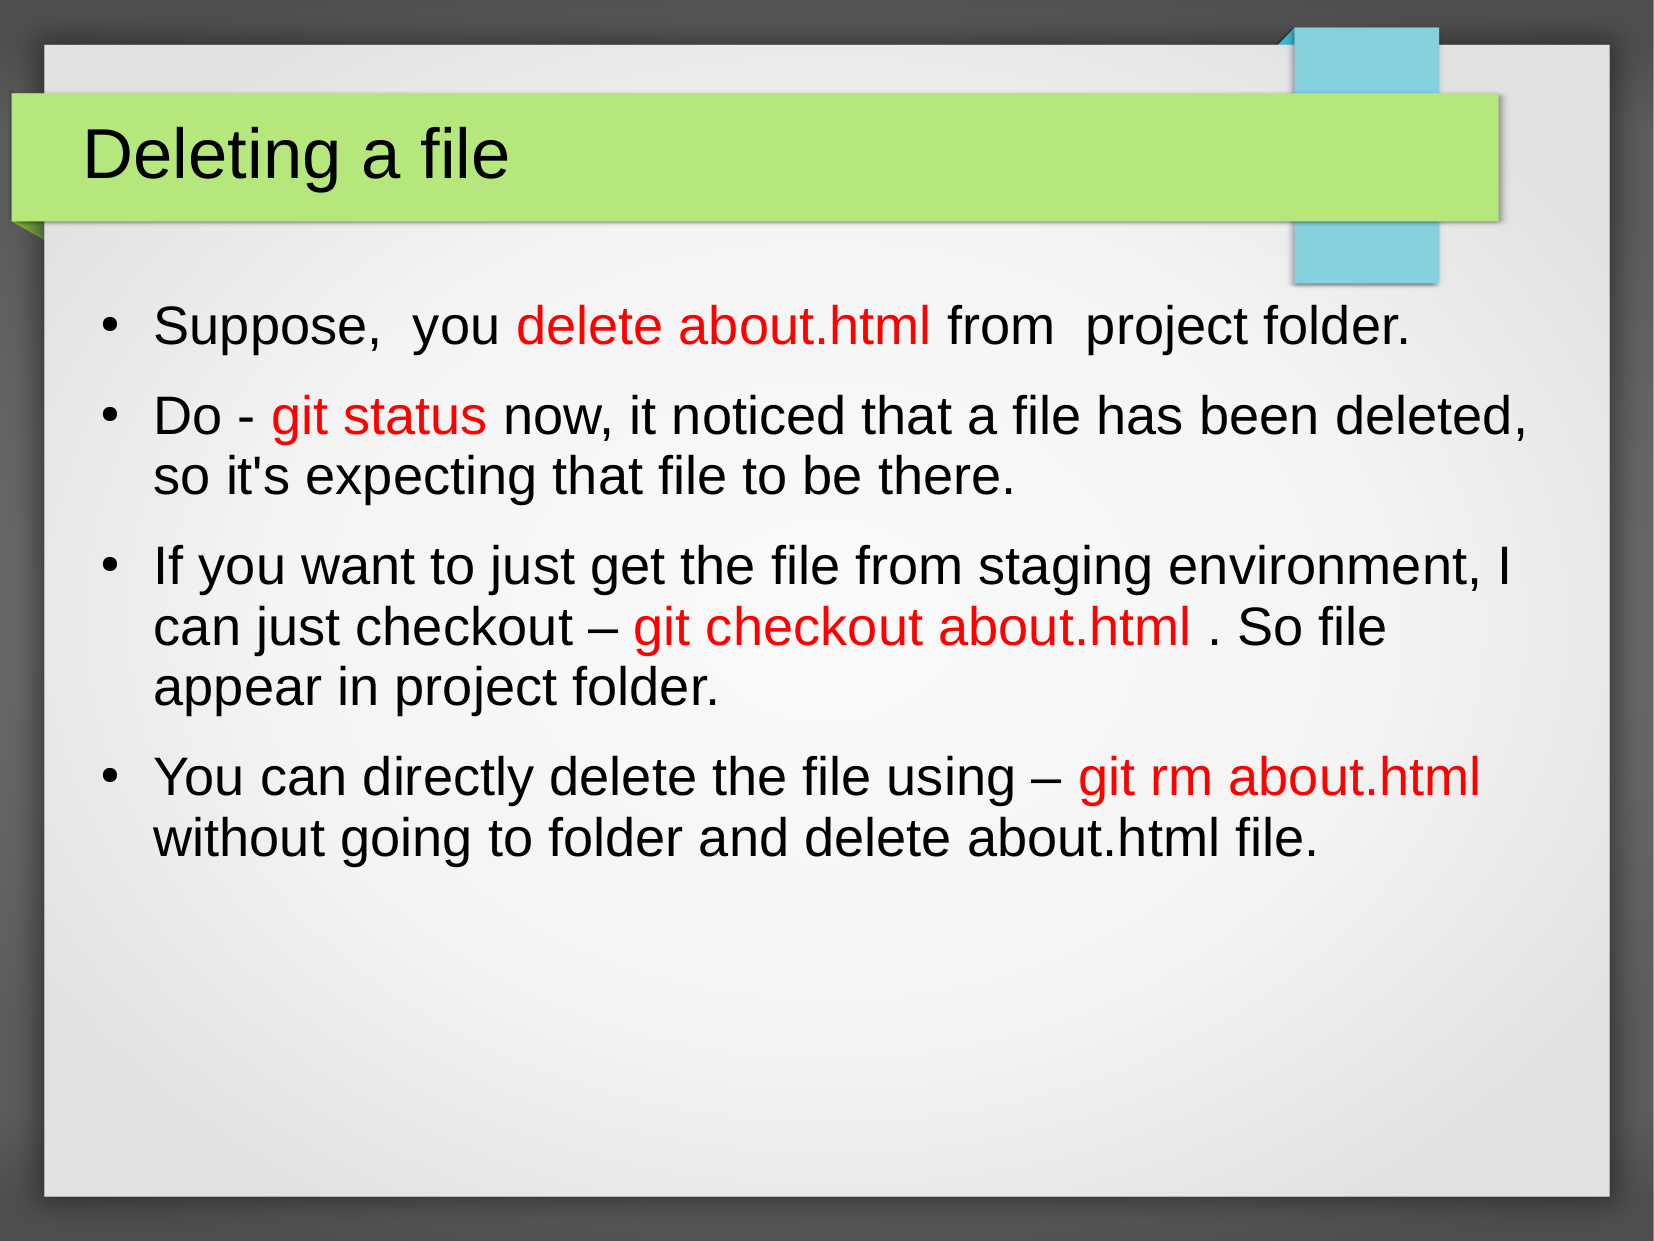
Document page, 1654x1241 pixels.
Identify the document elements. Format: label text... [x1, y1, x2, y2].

title Deleting a file [82, 94, 1264, 213]
picture [0, 0, 1654, 1241]
list Suppose, you delete about.html from project folder. Do - git status now, it noticed that a file has been deleted, so it's expecting that file to be there. If you want to just get the file from staging environment, I can just checkout – git checkout about.html . So file appear in project folder. You can directly delete the file using – git rm about.html without going to folder and delete about.html file. [82, 295, 1571, 1015]
